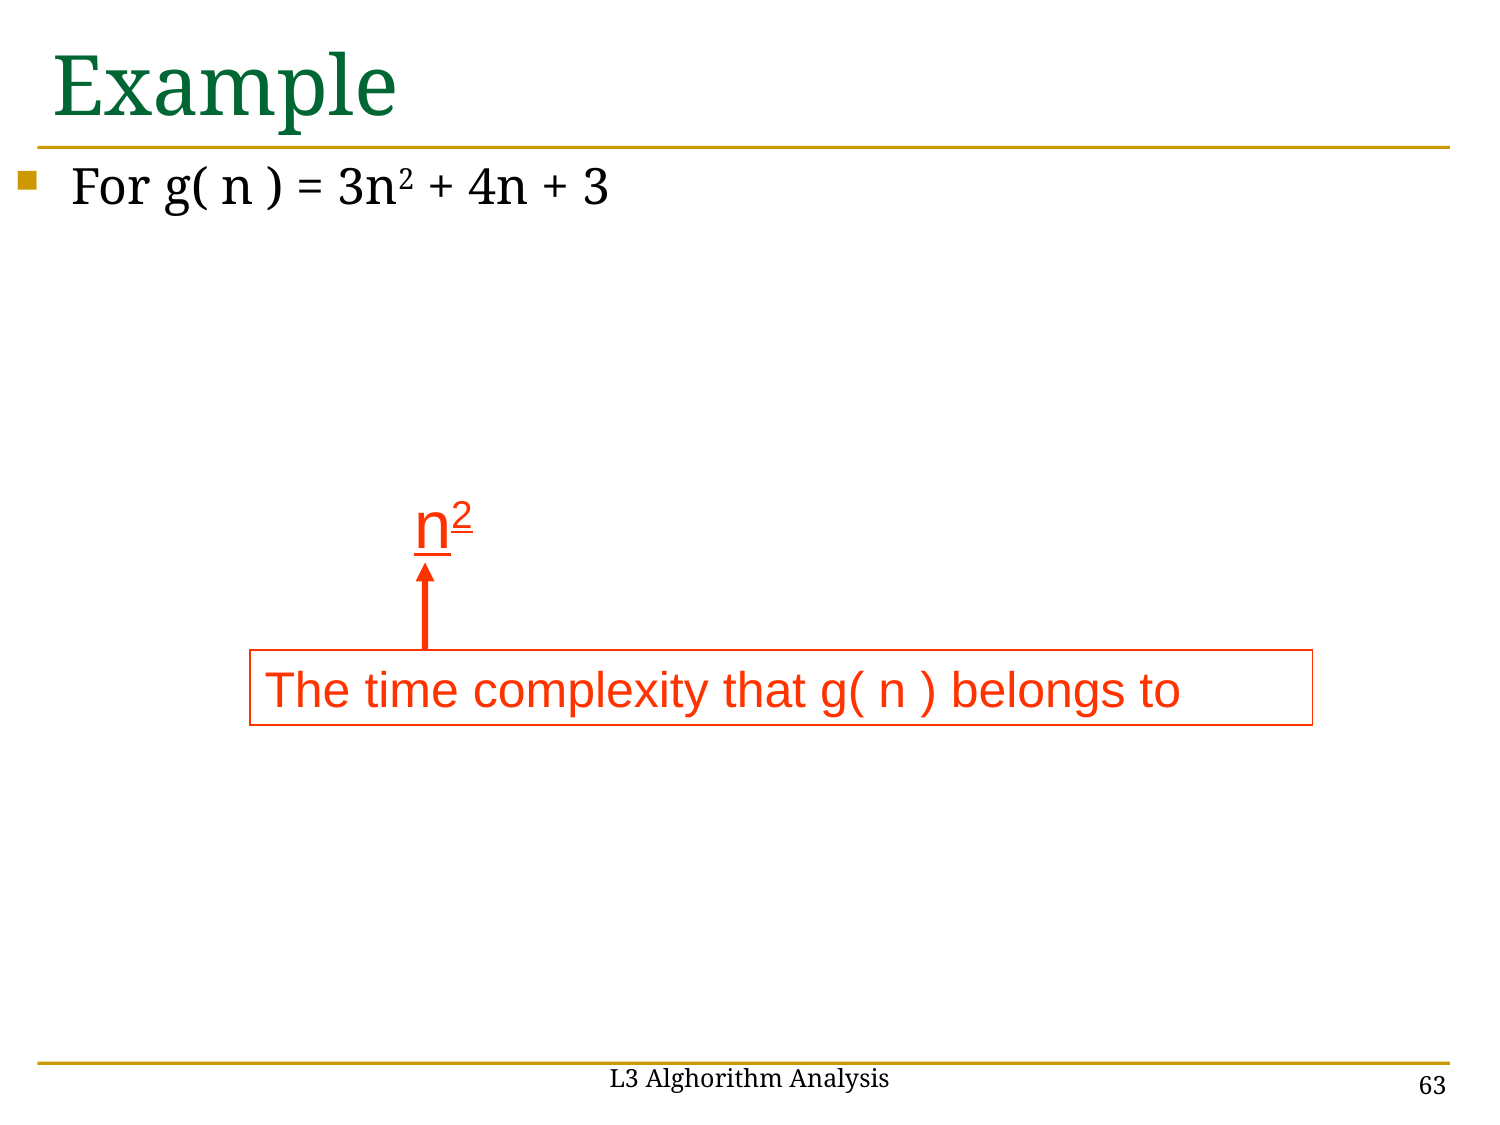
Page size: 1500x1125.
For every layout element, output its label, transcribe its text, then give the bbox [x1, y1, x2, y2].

text_box 3n2 [362, 474, 1150, 570]
text_box The time complexity that g( n ) belongs to [249, 649, 1313, 725]
list For g( n ) = 3n2 + 4n + 3 [0, 147, 1413, 1006]
title Example [37, 24, 1450, 200]
slide_number <number> [1111, 1036, 1462, 1112]
footer L3 Alghorithm Analysis [512, 1025, 988, 1100]
